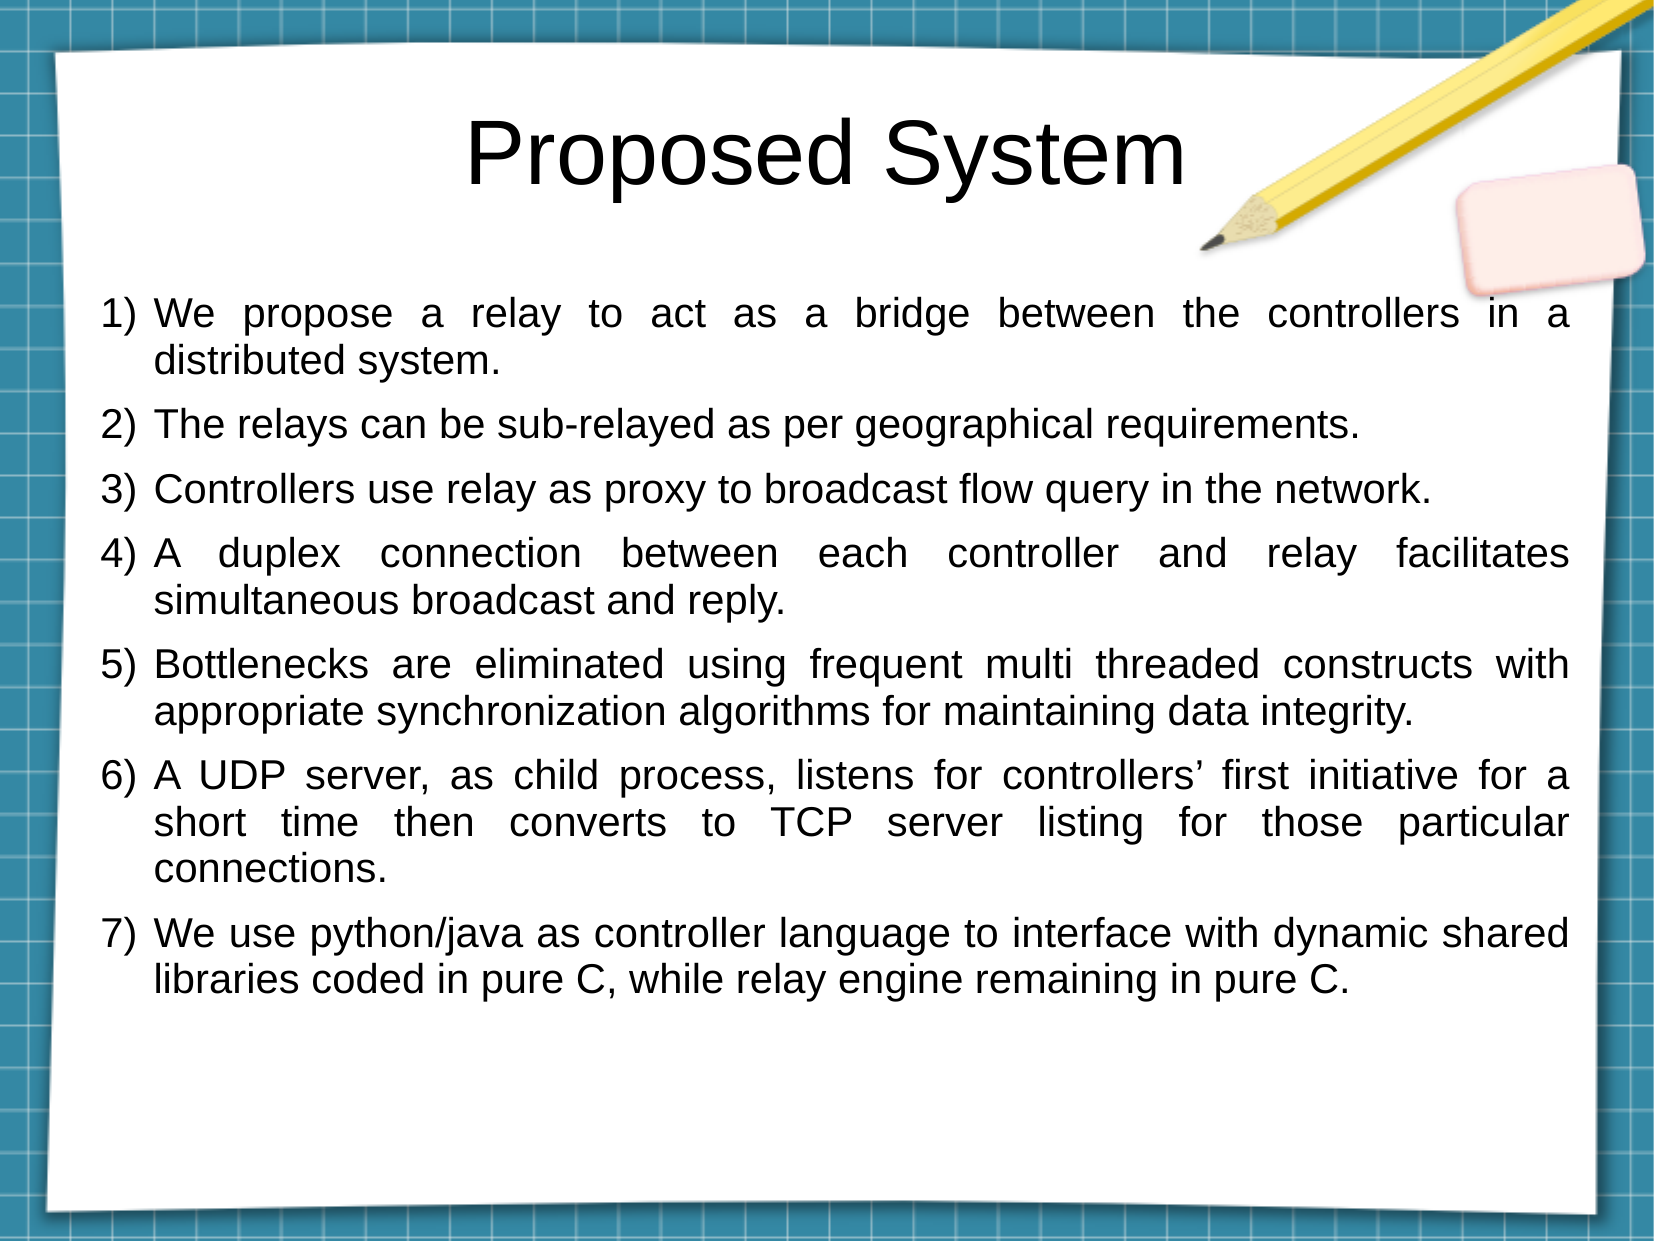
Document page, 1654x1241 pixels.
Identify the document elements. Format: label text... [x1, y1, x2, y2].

title Proposed System [82, 49, 1571, 257]
list We propose a relay to act as a bridge between the controllers in a distributed system. The relays can be sub-relayed as per geographical requirements. Controllers use relay as proxy to broadcast flow query in the network. A duplex connection between each controller and relay facilitates simultaneous broadcast and reply. Bottlenecks are eliminated using frequent multi threaded constructs with appropriate synchronization algorithms for maintaining data integrity. A UDP server, as child process, listens for controllers’ first initiative for a short time then converts to TCP server listing for those particular connections. We use python/java as controller language to interface with dynamic shared libraries coded in pure C, while relay engine remaining in pure C. [82, 290, 1571, 1010]
picture [0, 0, 1654, 1241]
